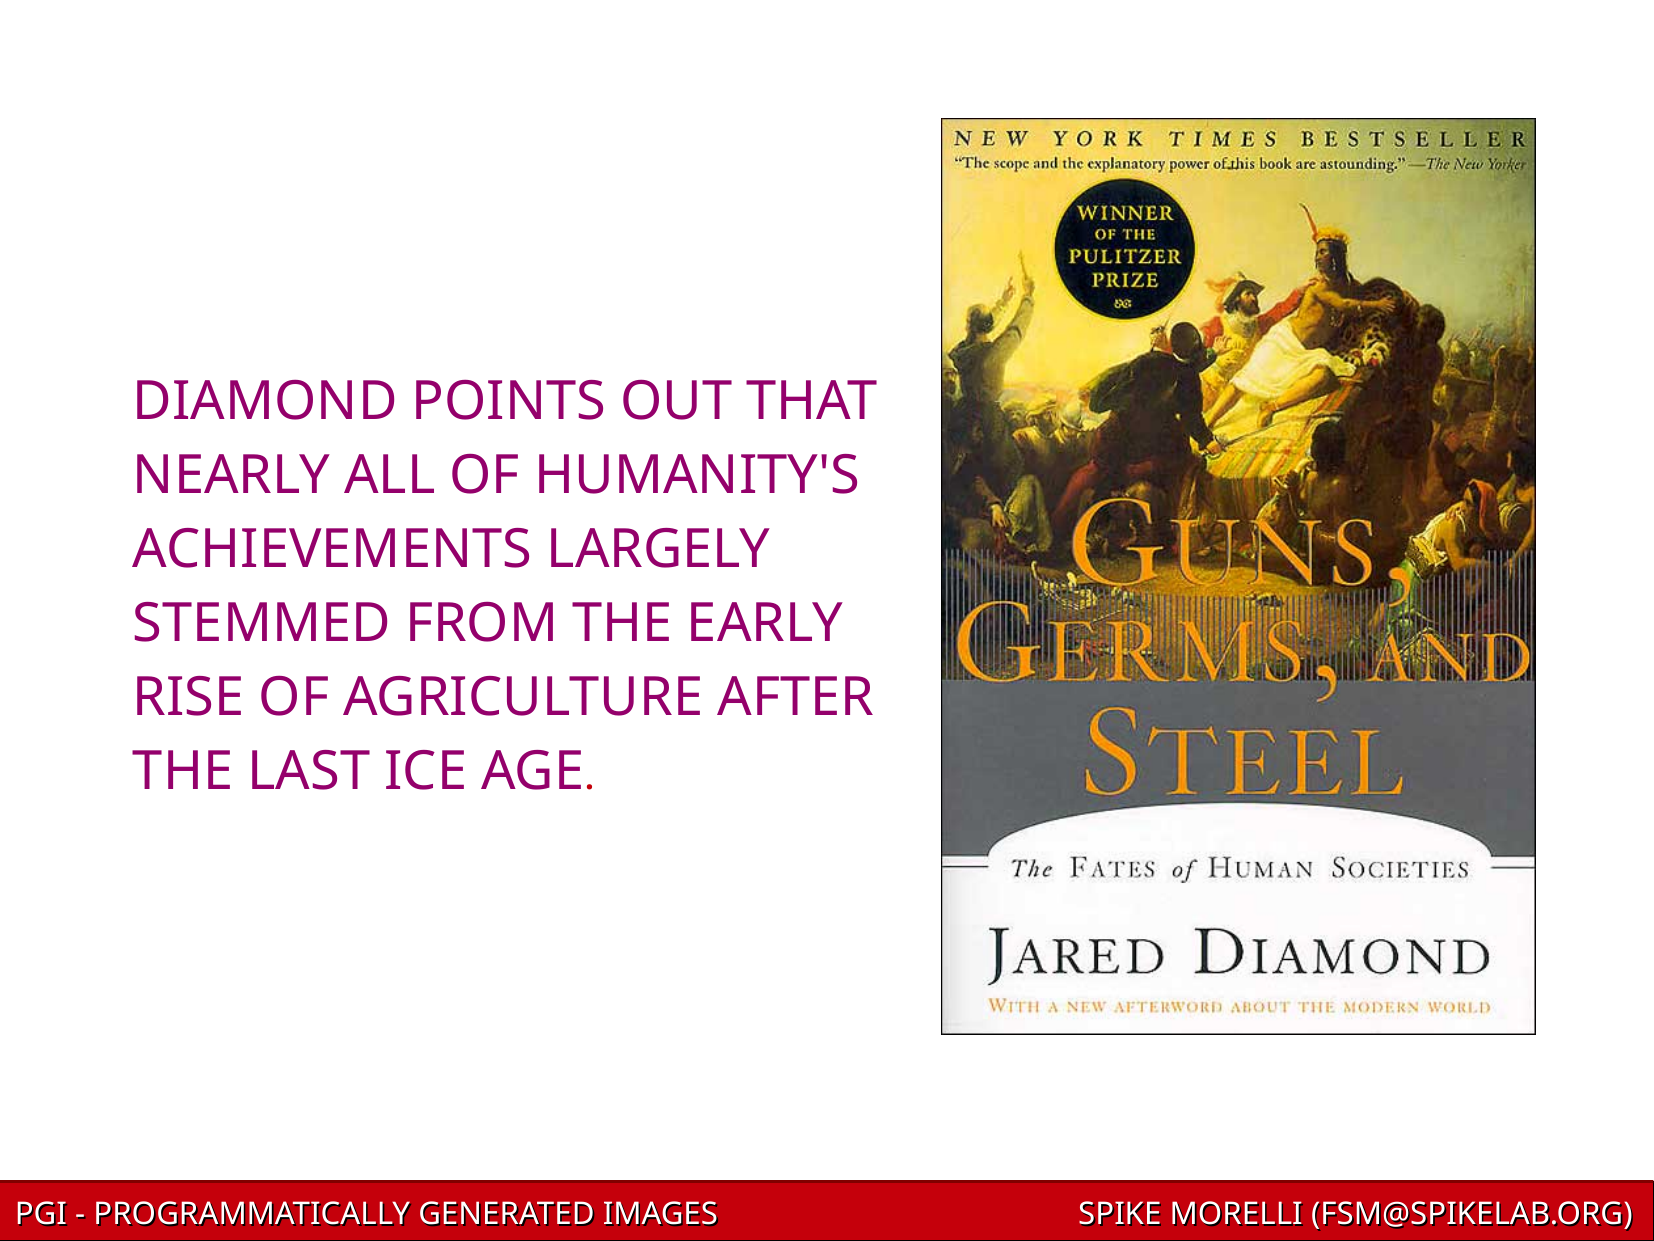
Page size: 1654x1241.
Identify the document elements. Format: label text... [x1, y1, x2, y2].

text_box PGI - PROGRAMMATICALLY GENERATED IMAGES [0, 1184, 722, 1235]
text_box DIAMOND POINTS OUT THAT NEARLY ALL OF HUMANITY'S ACHIEVEMENTS LARGELY STEMMED FROM THE EARLY RISE OF AGRICULTURE AFTER THE LAST ICE AGE. [118, 354, 963, 739]
text_box SPIKE MORELLI (FSM@SPIKELAB.ORG) [1063, 1184, 1643, 1235]
picture [941, 118, 1536, 1035]
text_box [0, 1183, 1654, 1241]
